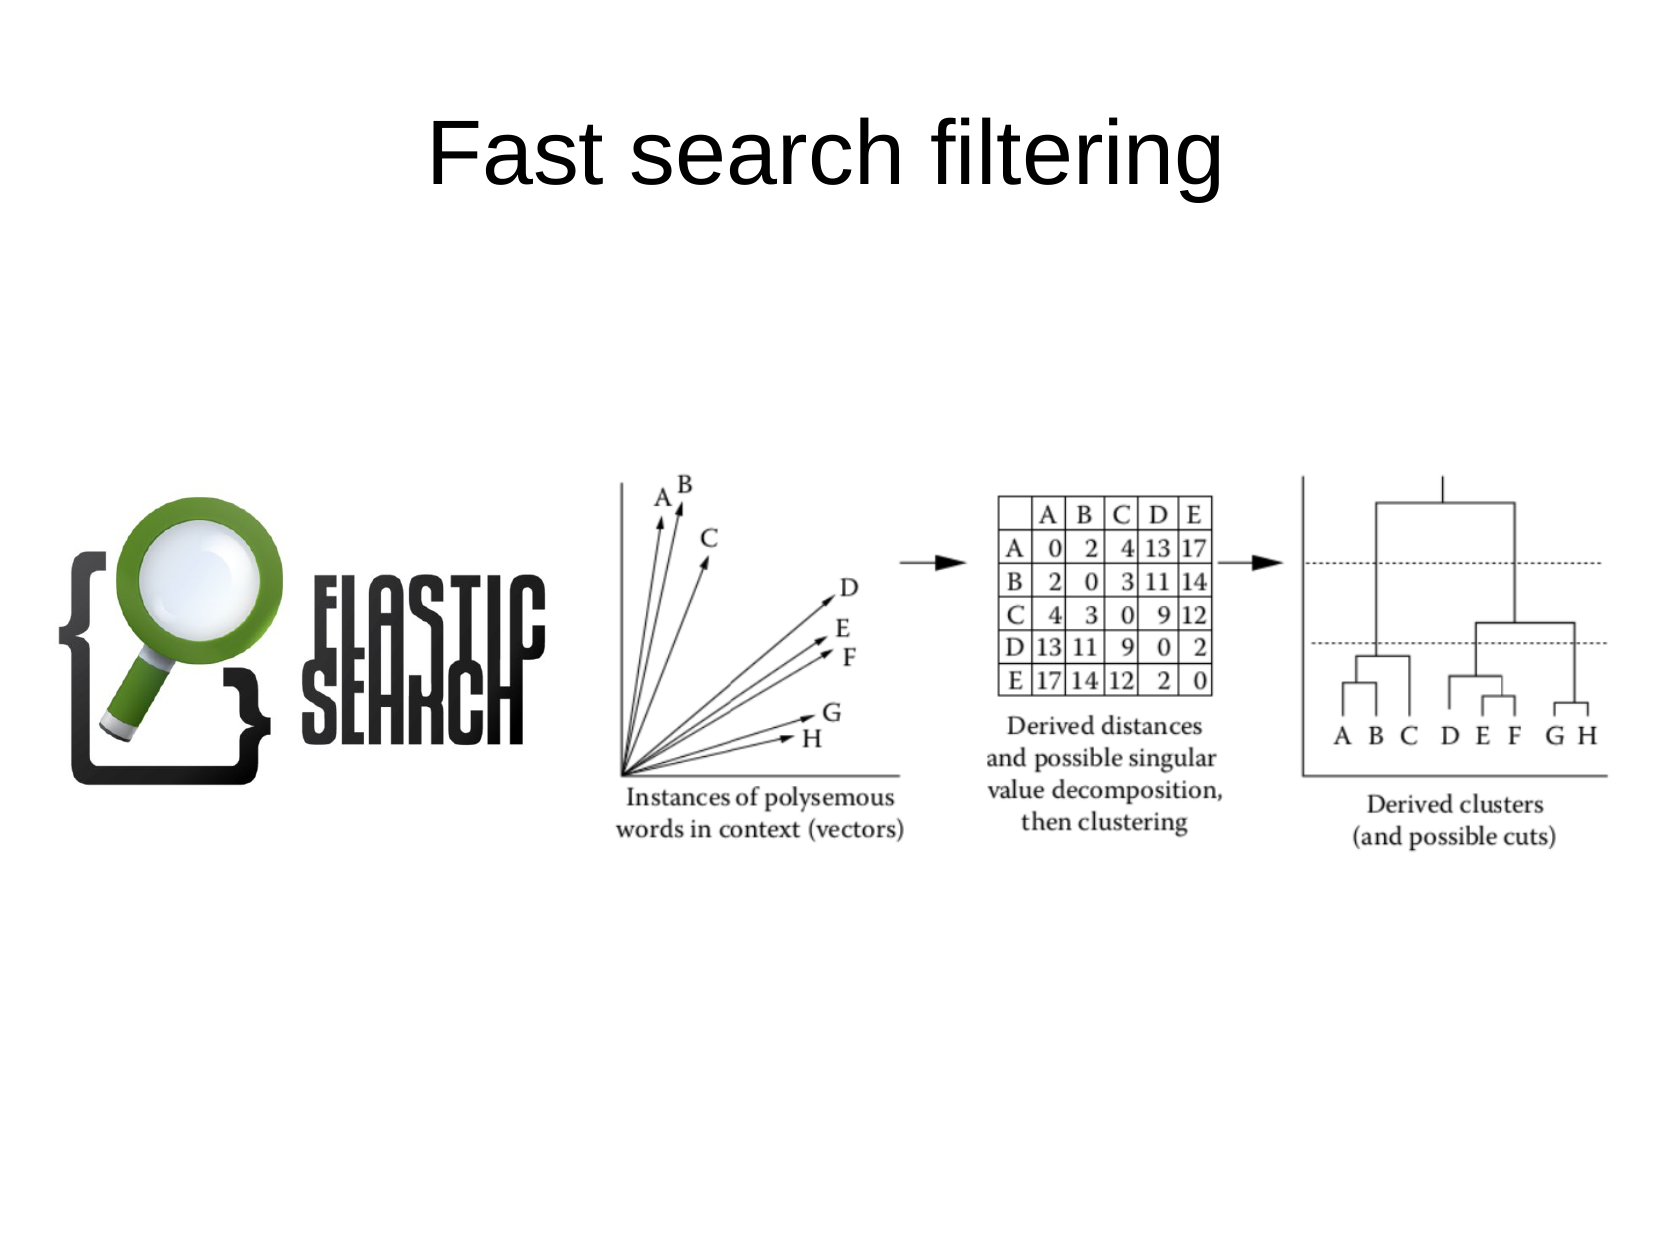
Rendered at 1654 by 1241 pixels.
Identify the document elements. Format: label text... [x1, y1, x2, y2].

title Fast search filtering [82, 49, 1571, 257]
picture [602, 448, 1630, 863]
picture [47, 460, 556, 820]
